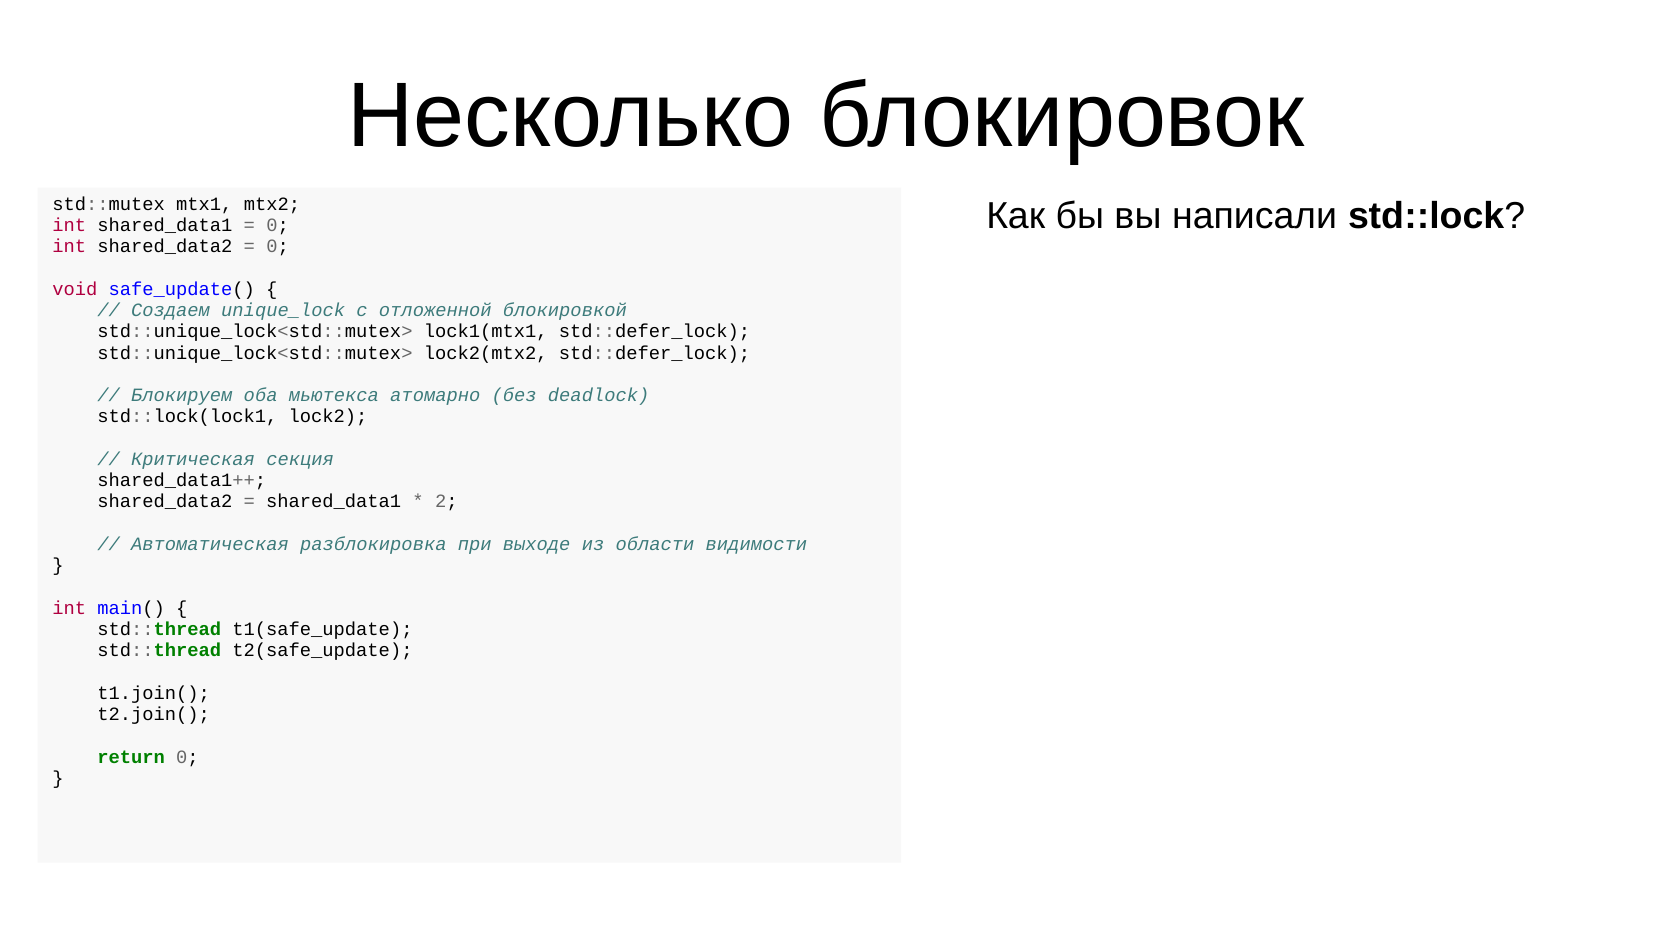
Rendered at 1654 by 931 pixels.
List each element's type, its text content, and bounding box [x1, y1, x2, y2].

title Несколько блокировок [82, 37, 1571, 193]
text_box std::mutex mtx1, mtx2; int shared_data1 = 0; int shared_data2 = 0; void safe_update() { // Создаем unique_lock с отложенной блокировкой std::unique_lock<std::mutex> lock1(mtx1, std::defer_lock); std::unique_lock<std::mutex> lock2(mtx2, std::defer_lock); // Блокируем оба мьютекса атомарно (без deadlock) std::lock(lock1, lock2); // Критическая секция shared_data1++; shared_data2 = shared_data1 * 2; // Автоматическая разблокировка при выходе из области видимости } int main() { std::thread t1(safe_update); std::thread t2(safe_update); t1.join(); t2.join(); return 0; } [37, 187, 902, 863]
text_box Как бы вы написали std::lock? [971, 187, 1613, 287]
